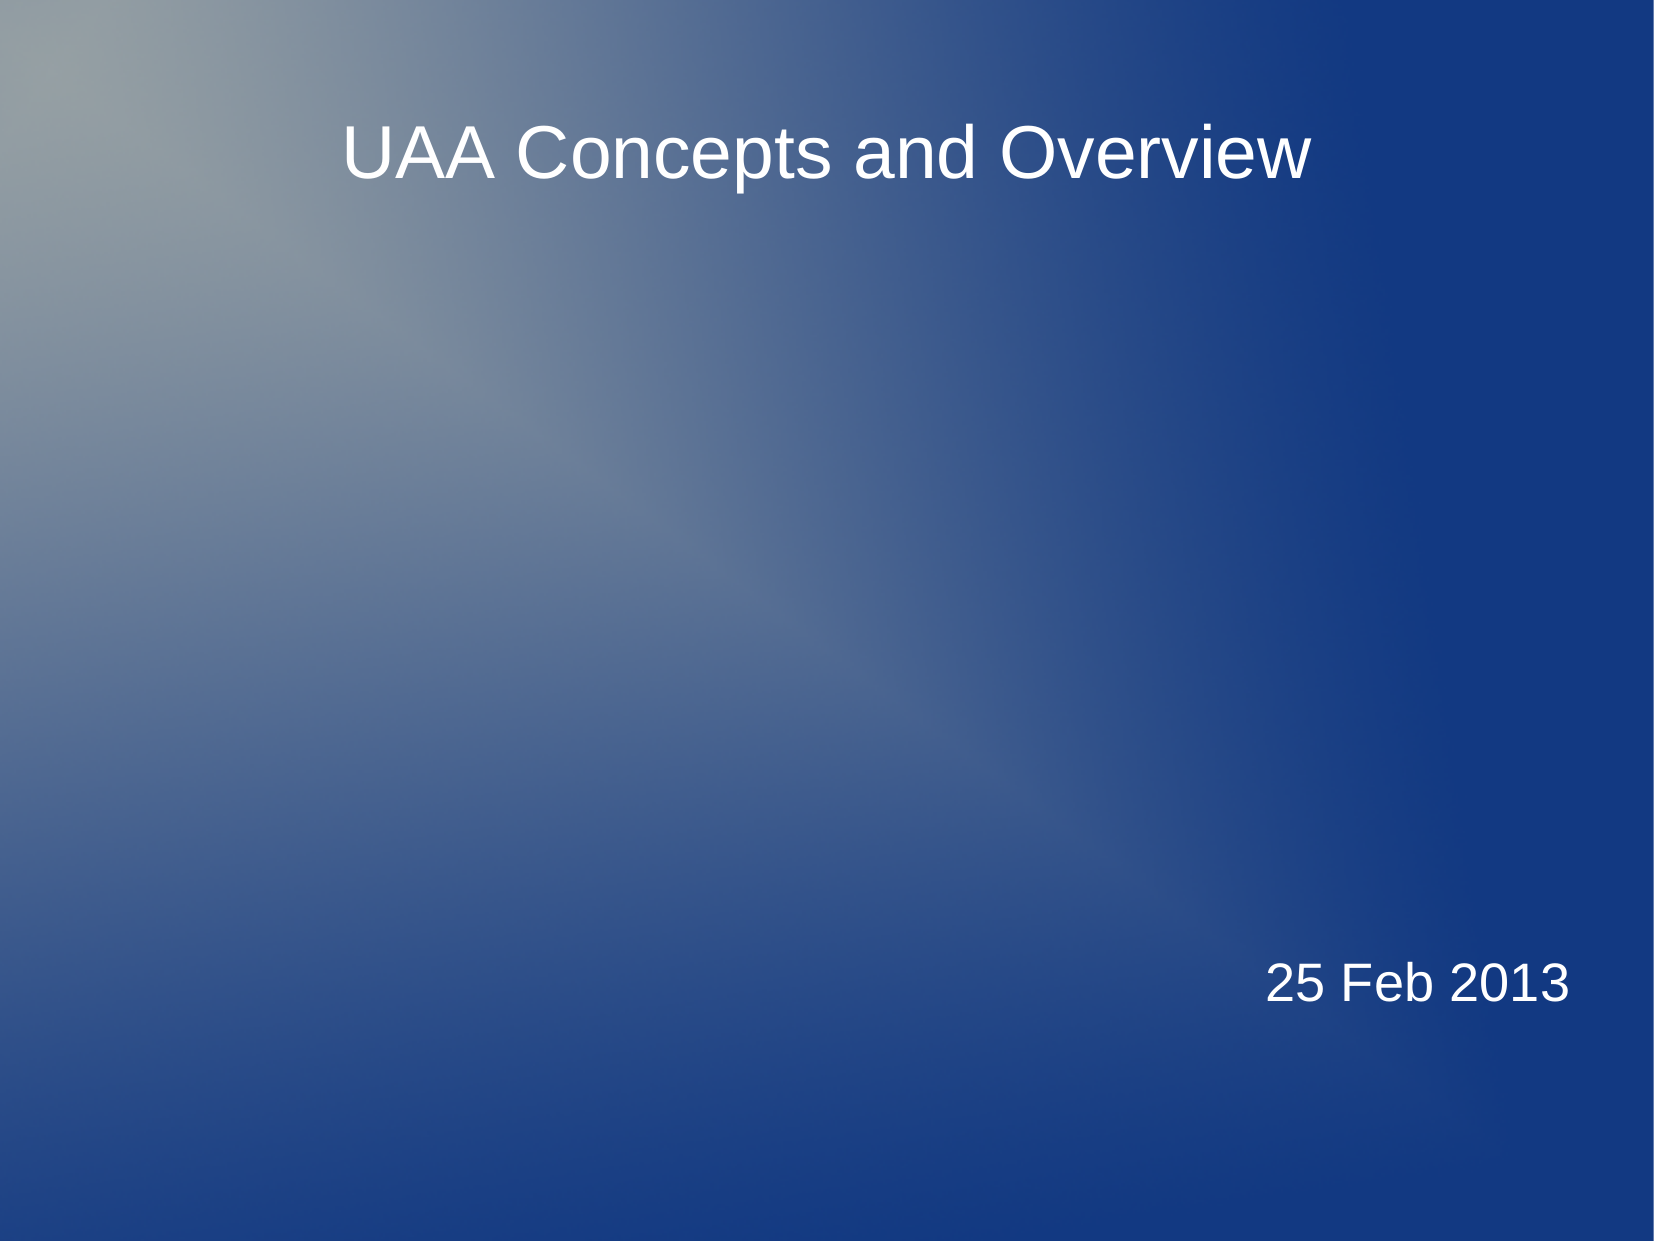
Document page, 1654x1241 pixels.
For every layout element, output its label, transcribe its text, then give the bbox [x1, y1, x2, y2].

subtitle 25 Feb 2013 [82, 286, 1571, 1014]
title UAA Concepts and Overview [82, 49, 1571, 257]
picture [0, 0, 1654, 1241]
